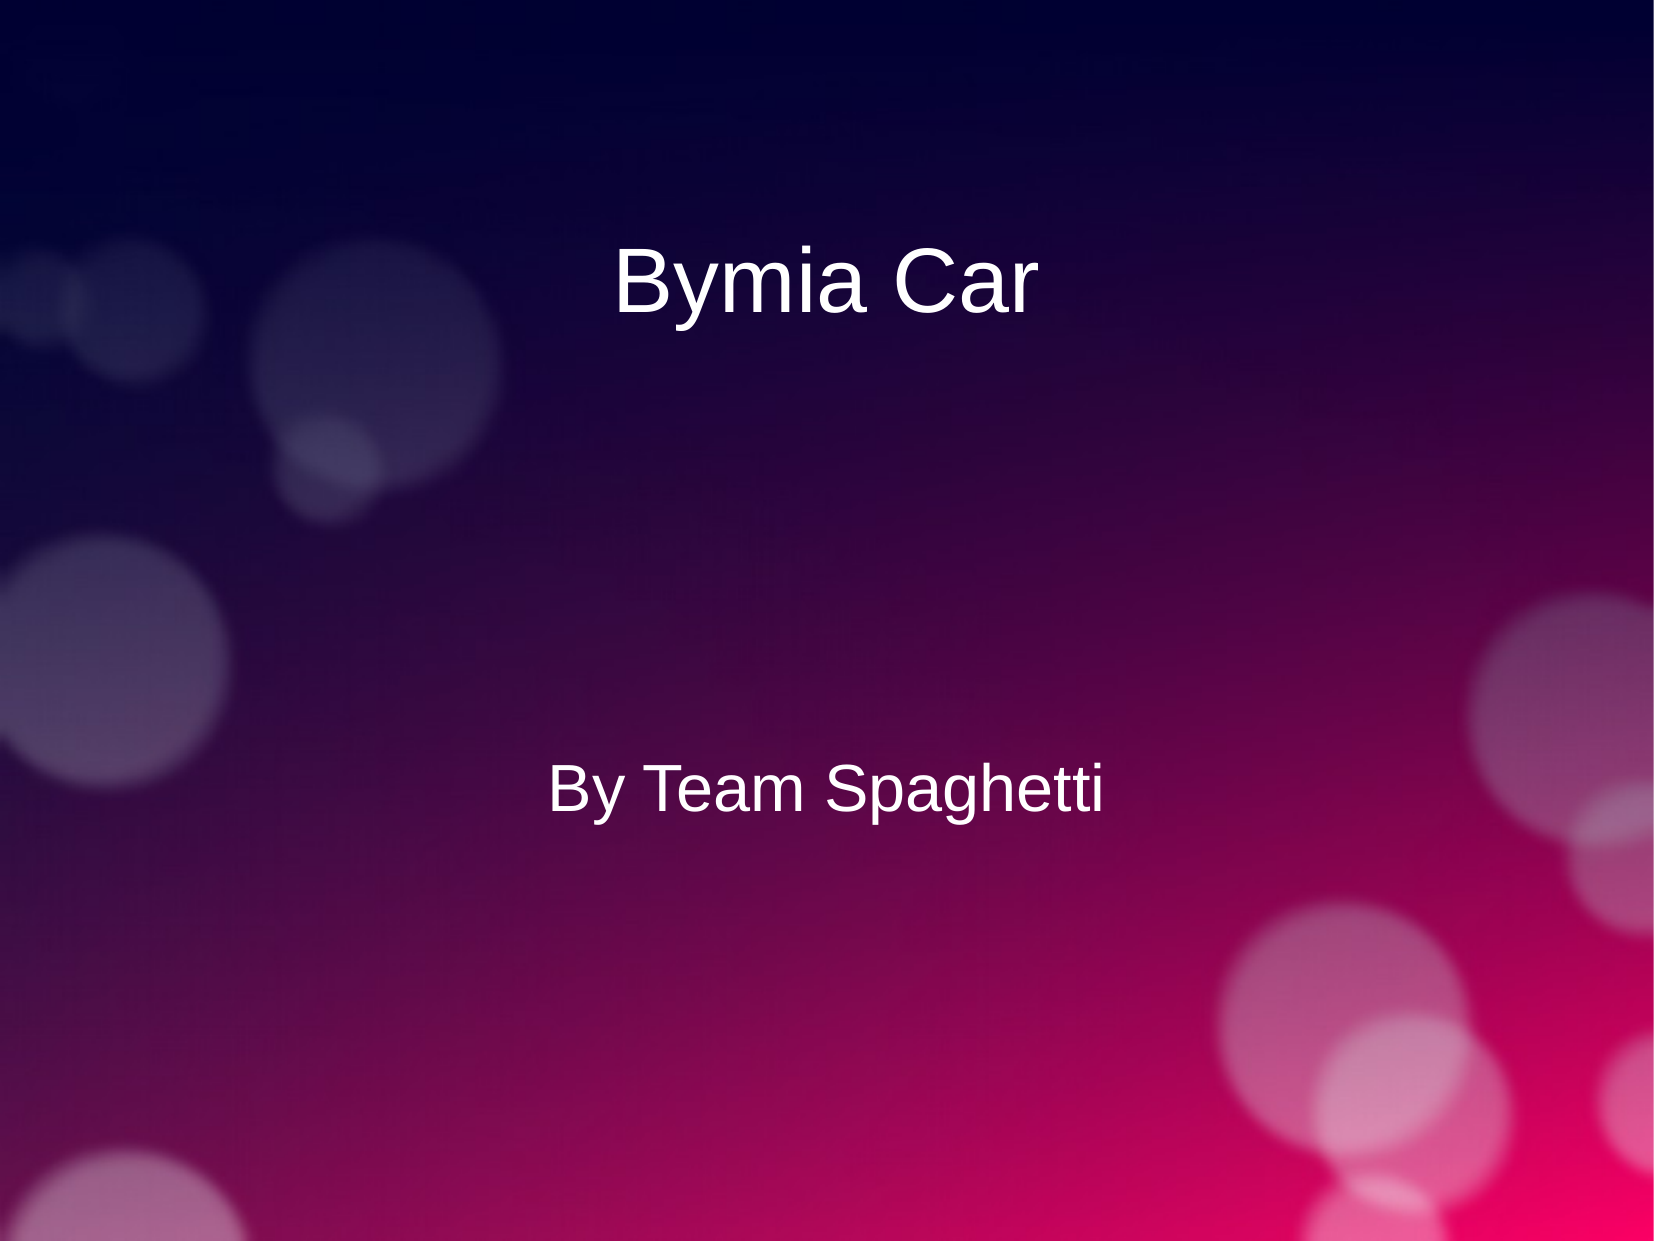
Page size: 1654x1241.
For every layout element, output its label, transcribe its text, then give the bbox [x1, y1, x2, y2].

subtitle By Team Spaghetti [82, 566, 1571, 1010]
picture [0, 0, 1654, 1241]
title Bymia Car [82, 177, 1571, 385]
